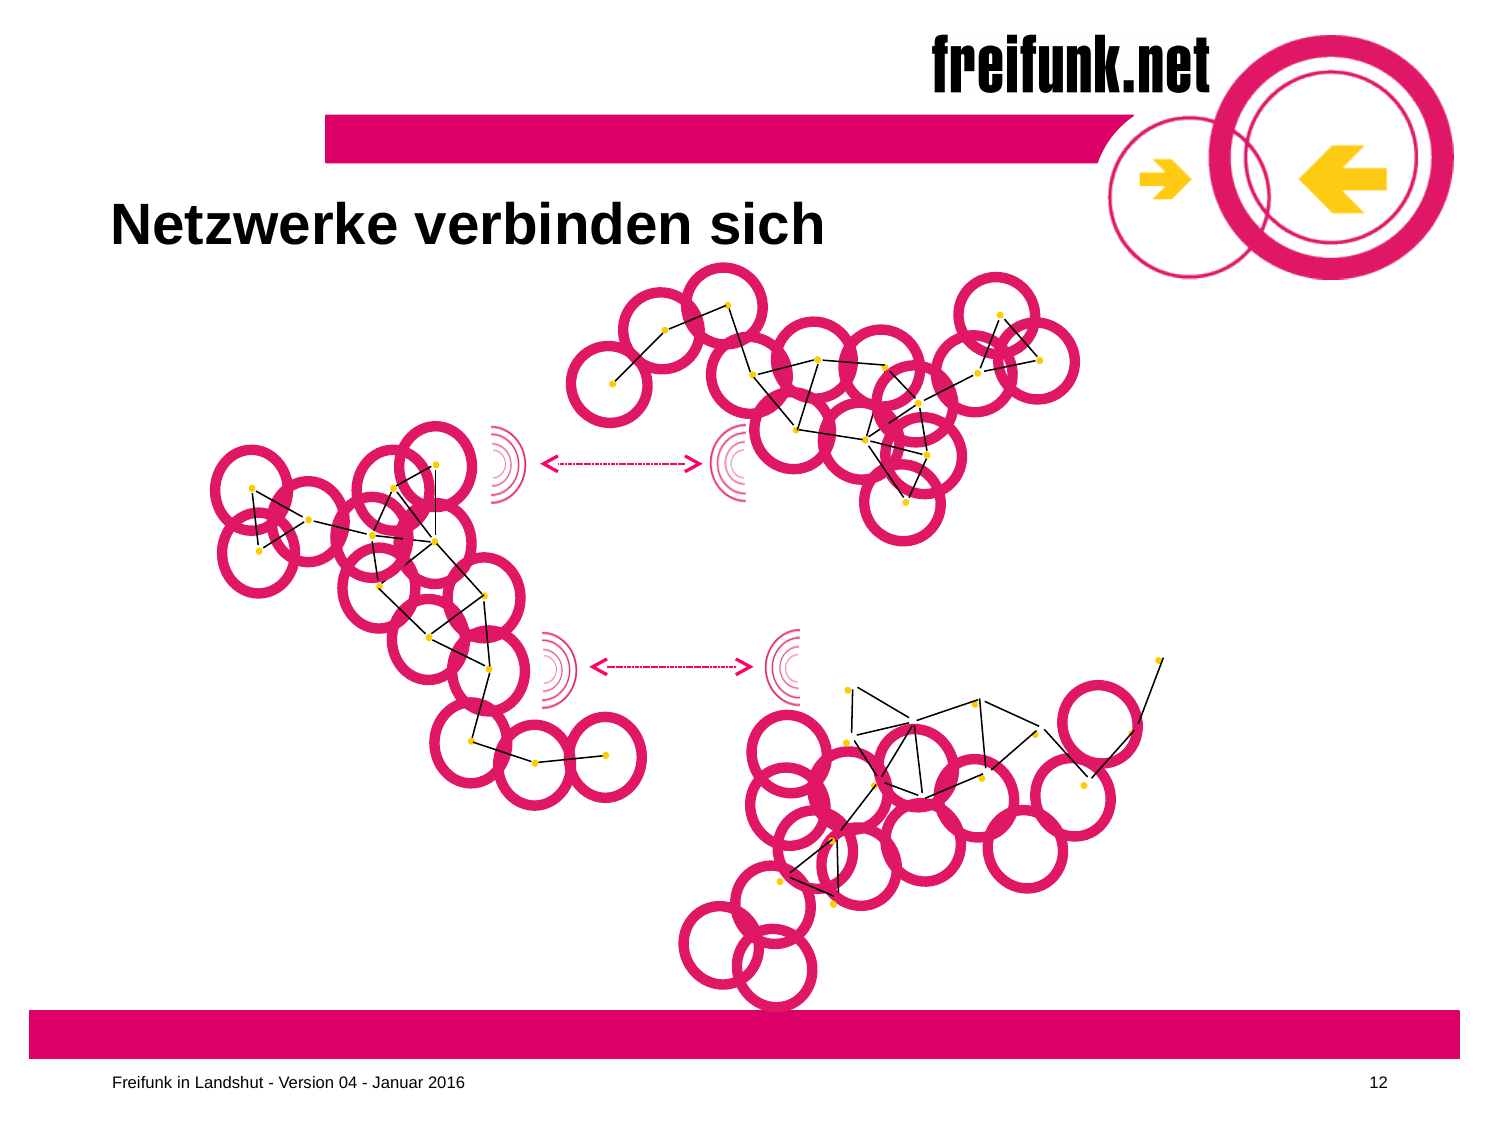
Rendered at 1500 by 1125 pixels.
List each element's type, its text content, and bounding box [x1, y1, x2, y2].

text_box [749, 371, 757, 379]
title Netzwerke verbinden sich [110, 160, 1093, 282]
text_box [661, 326, 669, 334]
text_box [1155, 657, 1162, 665]
text_box [978, 775, 986, 782]
picture [540, 629, 580, 711]
slide_number <Foliennummer> [1107, 1058, 1388, 1106]
text_box [482, 592, 488, 600]
picture [707, 422, 748, 505]
text_box [255, 547, 263, 555]
picture [762, 627, 802, 710]
text_box [602, 751, 610, 760]
text_box [902, 499, 910, 506]
text_box [830, 900, 837, 908]
text_box [974, 369, 982, 377]
text_box [828, 837, 836, 845]
text_box [1032, 731, 1039, 738]
text_box [844, 686, 851, 694]
text_box [724, 302, 732, 309]
text_box [923, 451, 931, 459]
text_box [776, 878, 784, 886]
text_box [376, 583, 383, 591]
text_box [814, 356, 822, 364]
text_box [305, 516, 312, 524]
text_box [1036, 357, 1044, 364]
text_box [390, 484, 397, 493]
text_box [996, 311, 1004, 319]
text_box [248, 484, 256, 493]
text_box [971, 701, 979, 708]
picture [489, 423, 529, 506]
text_box [609, 380, 617, 388]
picture [932, 34, 1454, 280]
text_box [1080, 782, 1088, 789]
text_box [792, 426, 800, 434]
text_box [468, 737, 475, 745]
text_box [531, 759, 539, 767]
text_box [485, 665, 493, 673]
text_box [881, 363, 889, 371]
text_box [870, 782, 878, 790]
text_box [431, 538, 439, 546]
footer Freifunk in Landshut - Version 04 - Januar 2016 [112, 1058, 1090, 1106]
text_box [914, 400, 922, 407]
text_box [425, 633, 433, 642]
text_box [861, 436, 869, 444]
text_box [369, 531, 376, 540]
text_box [432, 461, 440, 469]
text_box [843, 739, 850, 747]
